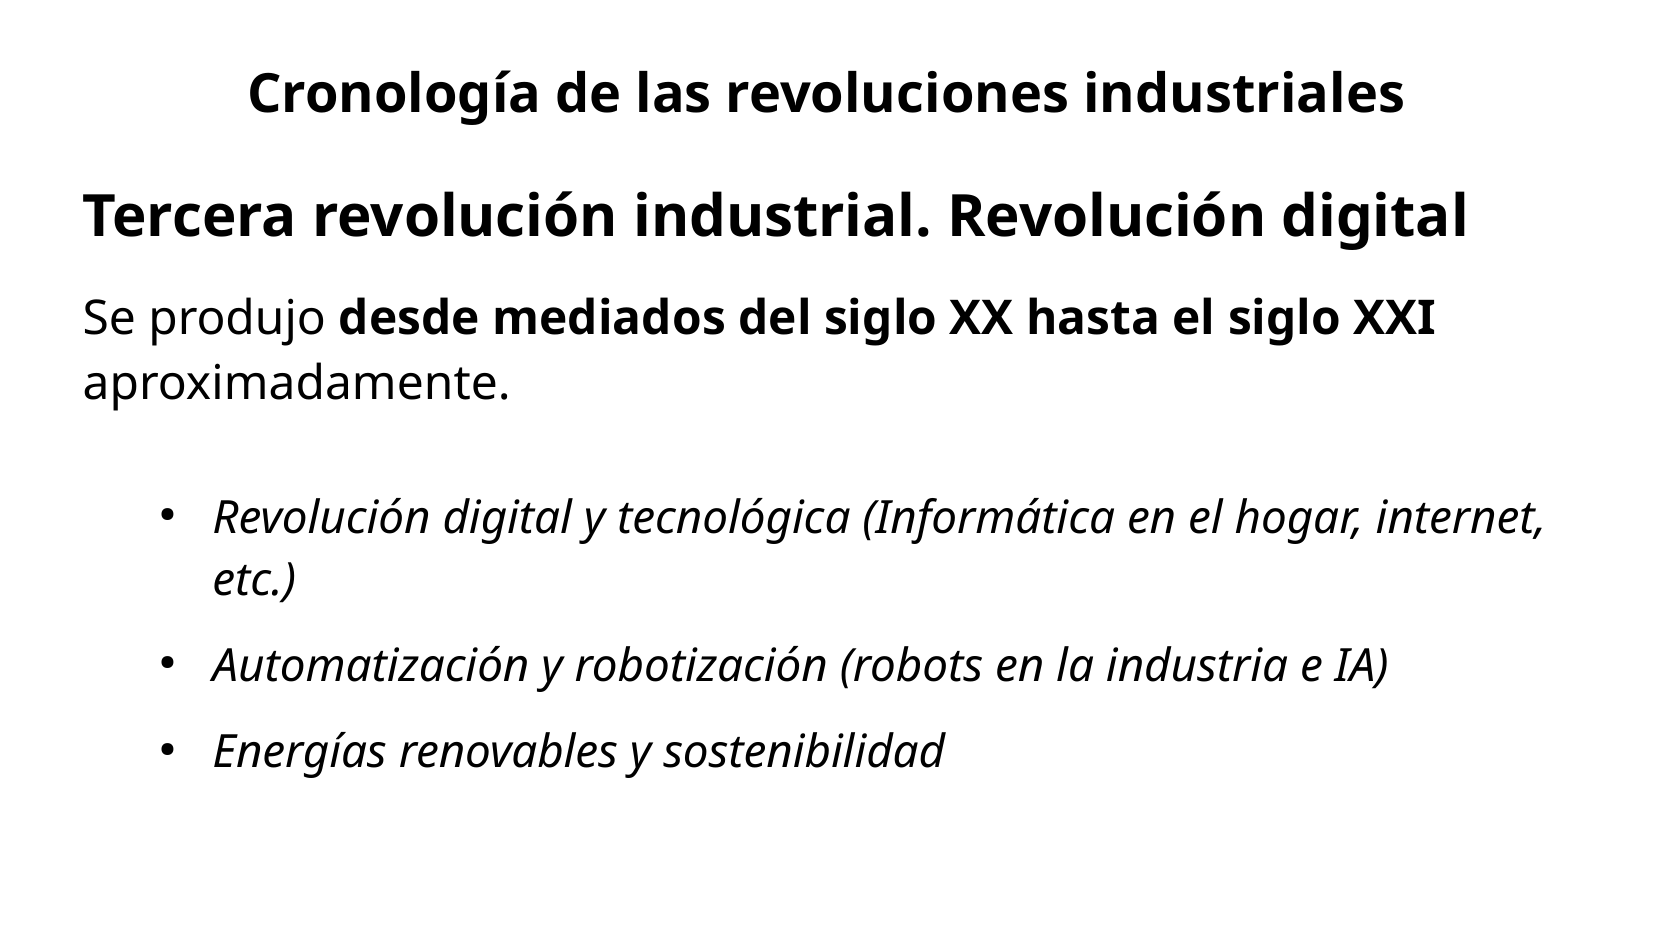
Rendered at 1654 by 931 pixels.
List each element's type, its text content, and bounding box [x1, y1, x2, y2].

list Tercera revolución industrial. Revolución digital Se produjo desde mediados del siglo XX hasta el siglo XXI aproximadamente. Revolución digital y tecnológica (Informática en el hogar, internet, etc.) Automatización y robotización (robots en la industria e IA) Energías renovables y sostenibilidad [82, 174, 1571, 869]
title Cronología de las revoluciones industriales [82, 13, 1571, 169]
